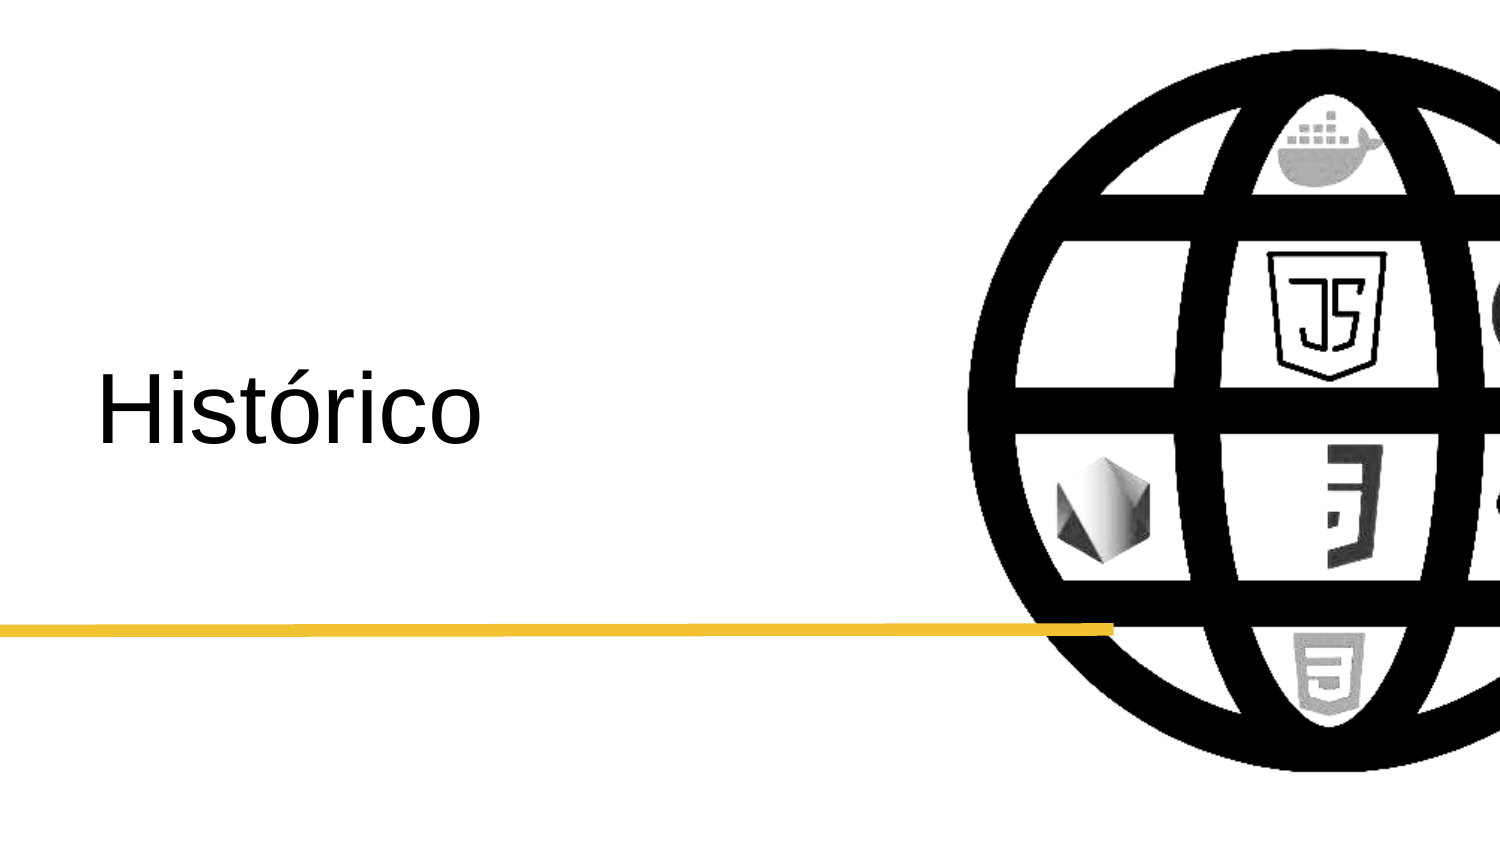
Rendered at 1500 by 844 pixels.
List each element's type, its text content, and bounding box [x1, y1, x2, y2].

picture [941, 0, 1500, 844]
title Histórico [80, 73, 1125, 745]
